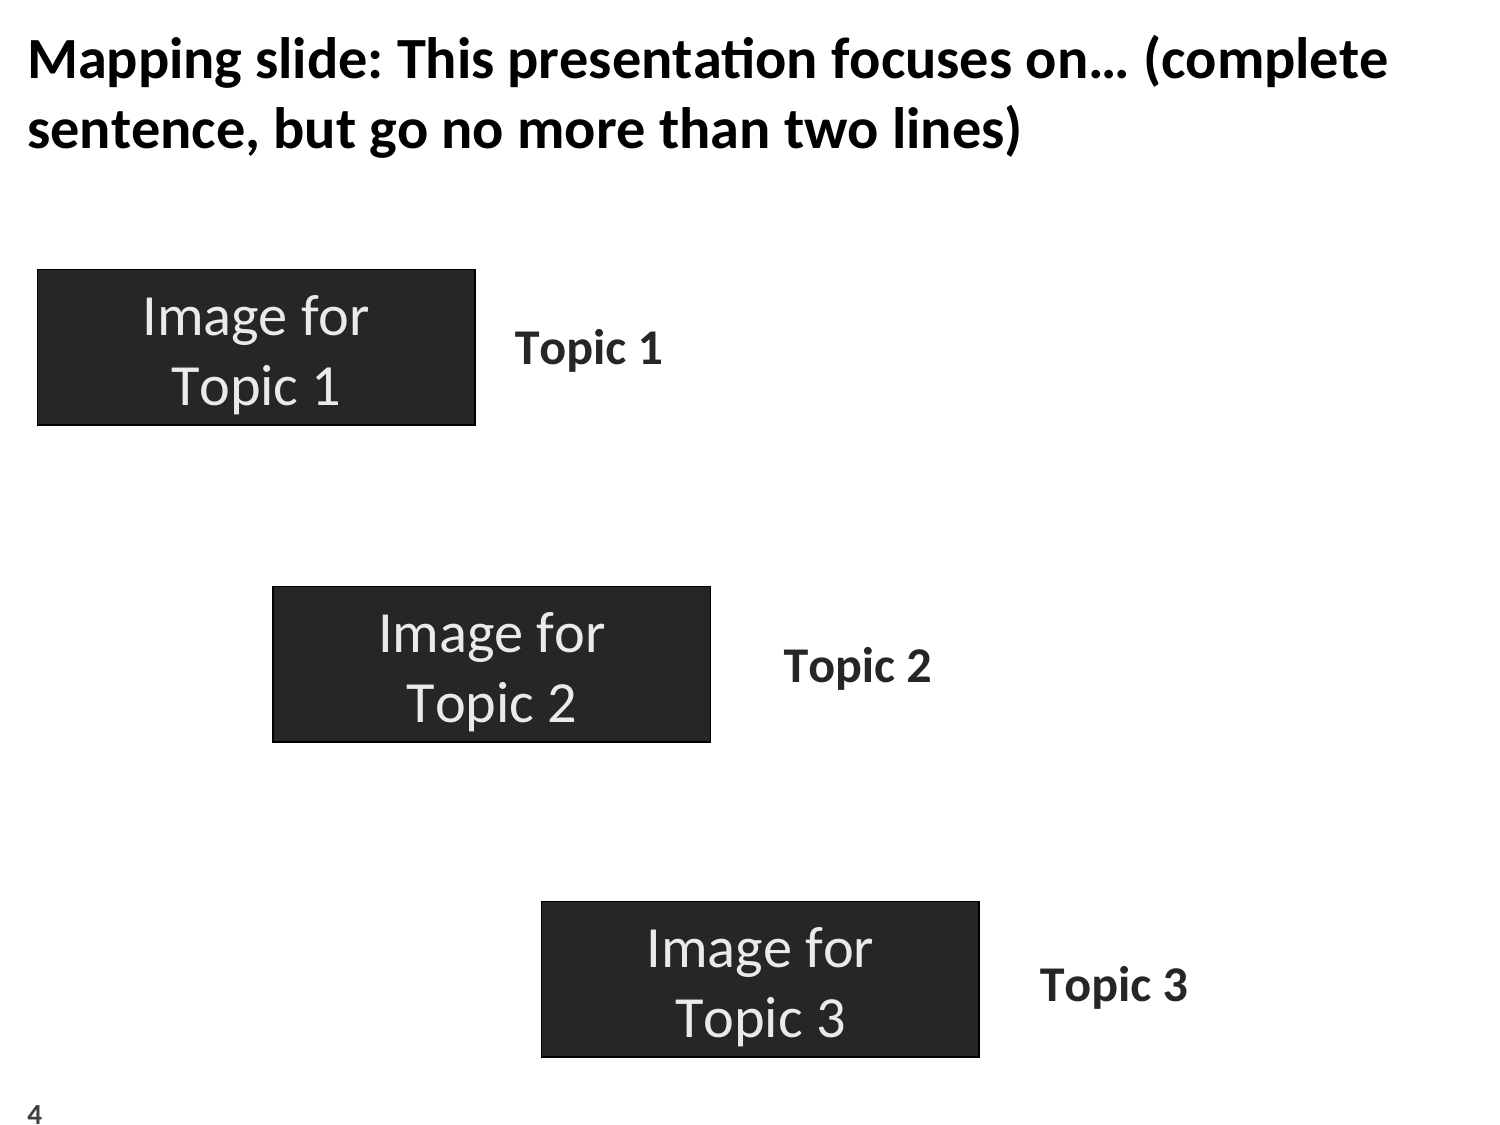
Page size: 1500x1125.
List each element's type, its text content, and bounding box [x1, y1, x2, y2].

text_box Topic 1 [504, 310, 700, 380]
text_box Image for Topic 1 [37, 269, 475, 425]
text_box Topic 3 [1029, 946, 1225, 1016]
text_box Mapping slide: This presentation focuses on… (complete sentence, but go no more than two lines) [12, 12, 1494, 168]
text_box Topic 2 [773, 627, 969, 697]
text_box Image for Topic 3 [541, 901, 980, 1057]
text_box Image for Topic 2 [273, 586, 711, 743]
text_box <number> [12, 1052, 363, 1113]
